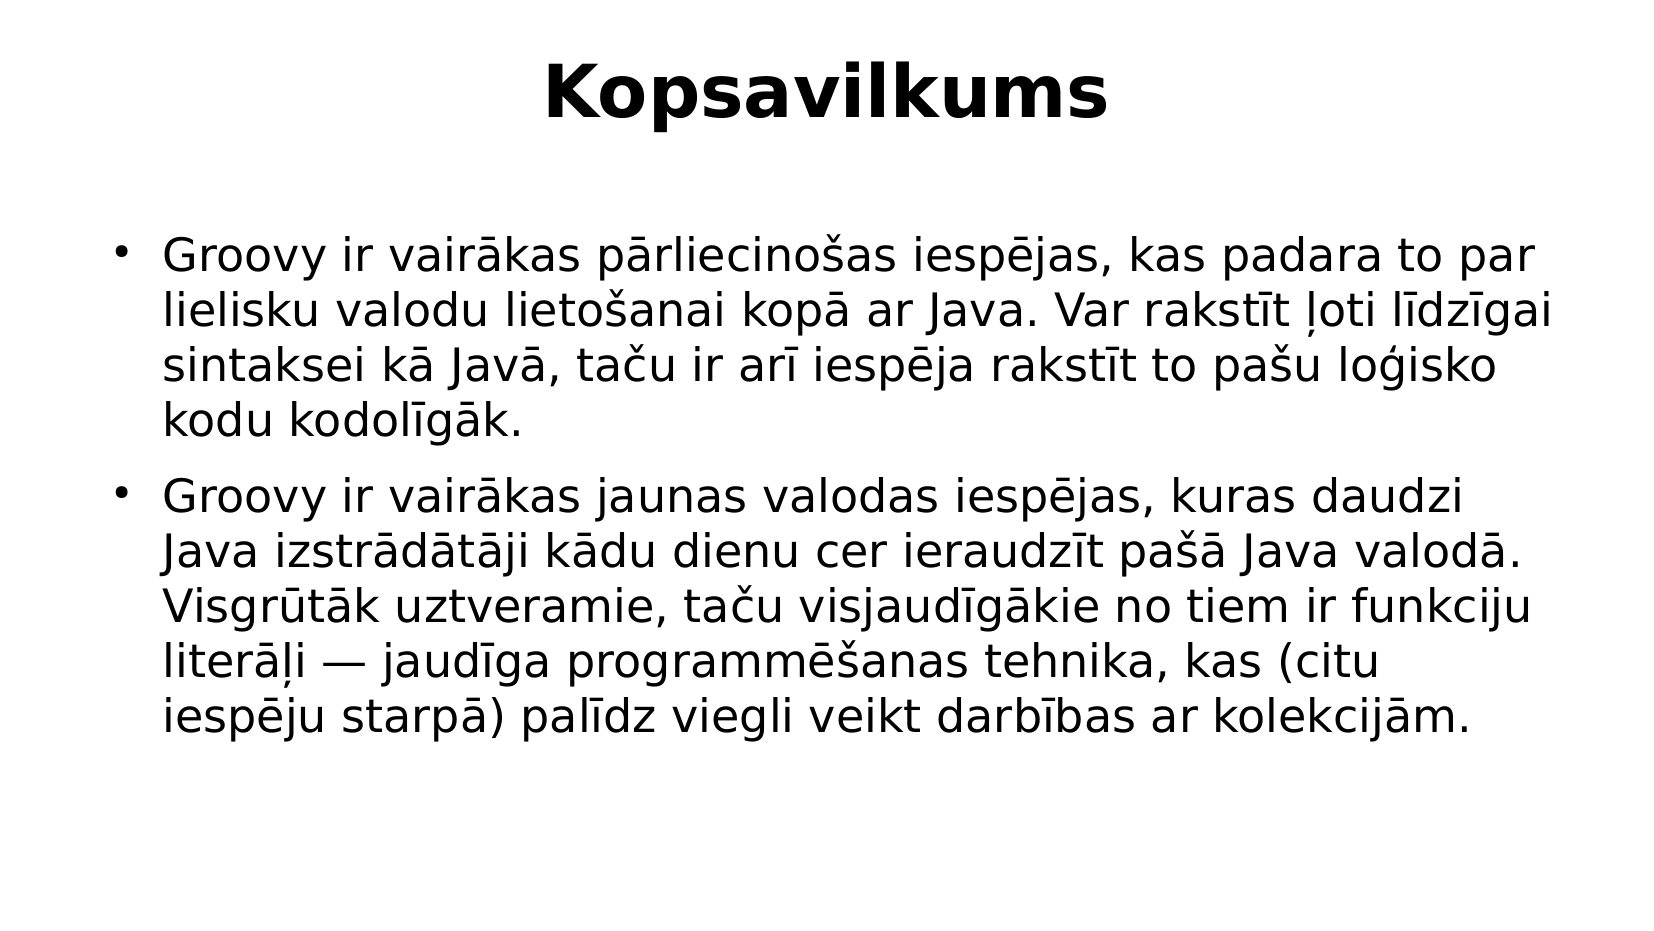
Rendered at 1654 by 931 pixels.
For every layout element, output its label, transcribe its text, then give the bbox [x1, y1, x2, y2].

list Groovy ir vairākas pārliecinošas iespējas, kas padara to par lielisku valodu lietošanai kopā ar Java. Var rakstīt ļoti līdzīgai sintaksei kā Javā, taču ir arī iespēja rakstīt to pašu loģisko kodu kodolīgāk. Groovy ir vairākas jaunas valodas iespējas, kuras daudzi Java izstrādātāji kādu dienu cer ieraudzīt pašā Java valodā. Visgrūtāk uztveramie, taču visjaudīgākie no tiem ir funkciju literāļi — jaudīga programmēšanas tehnika, kas (citu iespēju starpā) palīdz viegli veikt darbības ar kolekcijām. [82, 217, 1571, 758]
title Kopsavilkums [82, 37, 1571, 147]
